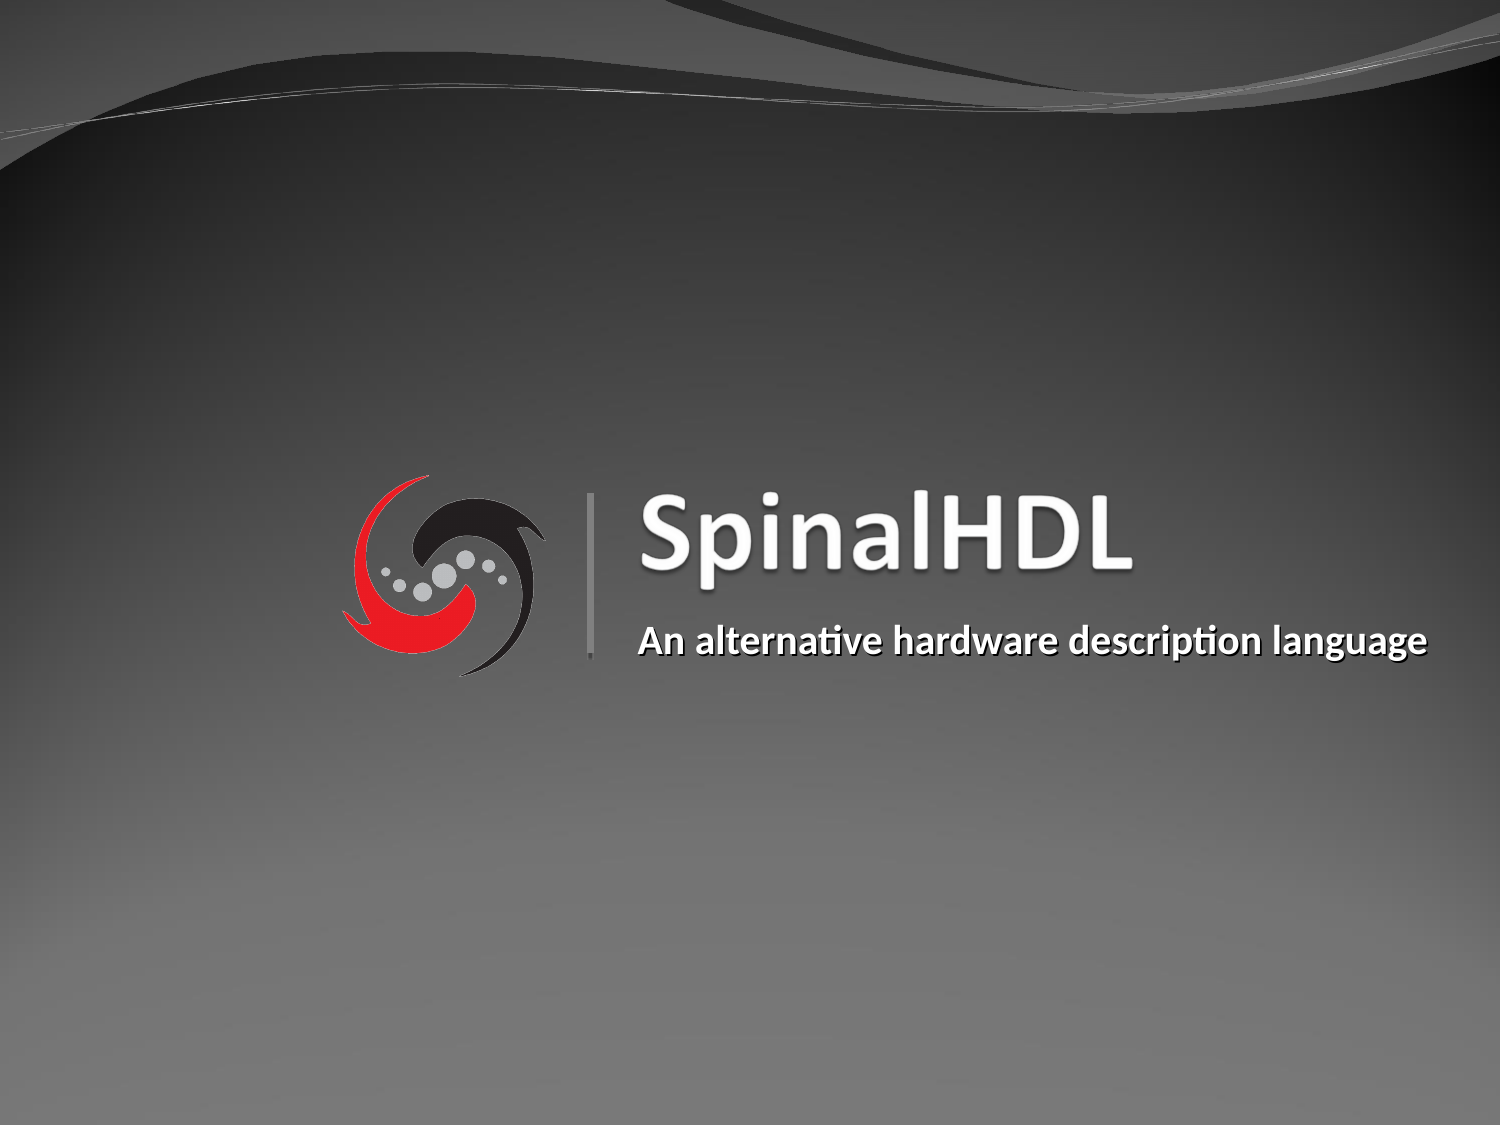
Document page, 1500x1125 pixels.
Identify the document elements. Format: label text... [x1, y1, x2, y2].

picture [0, 0, 1500, 1125]
text_box An alternative hardware description language [637, 604, 1471, 1125]
